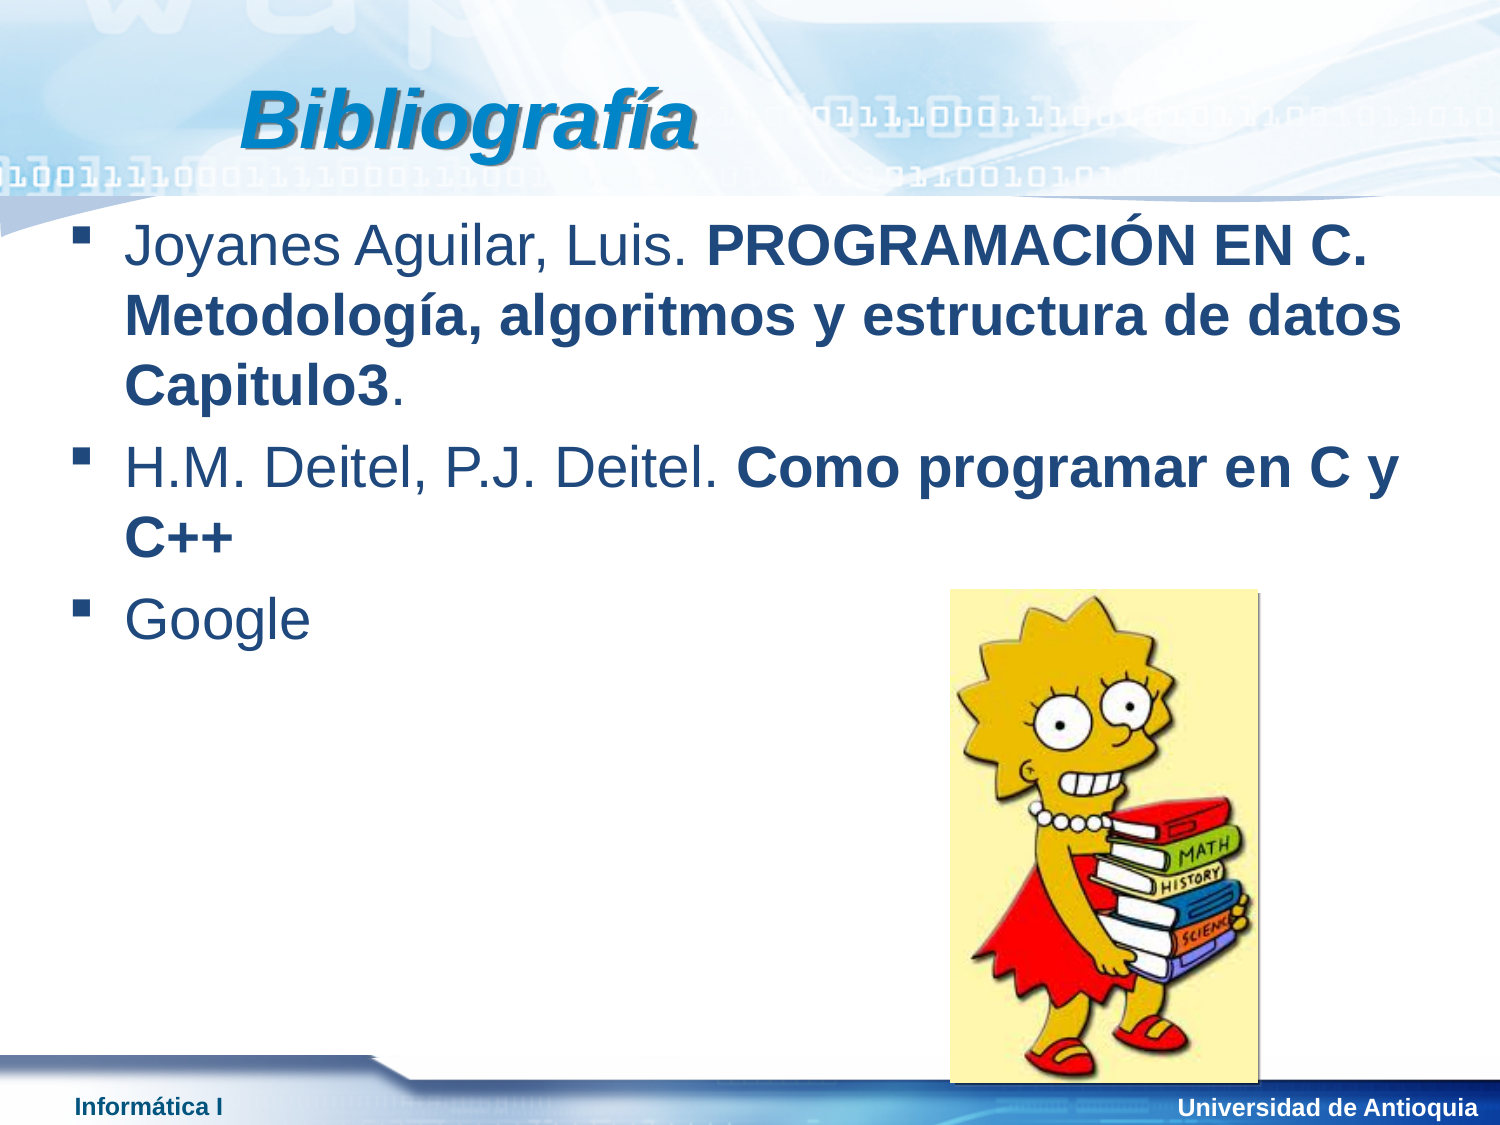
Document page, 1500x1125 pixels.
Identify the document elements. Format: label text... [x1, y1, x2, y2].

picture [0, 0, 1500, 196]
picture [0, 589, 1500, 1125]
list Joyanes Aguilar, Luis. PROGRAMACIÓN EN C. Metodología, algoritmos y estructura de datos Capitulo3. H.M. Deitel, P.J. Deitel. Como programar en C y C++ Google [53, 200, 1459, 1047]
title Bibliografía [224, 57, 1438, 150]
